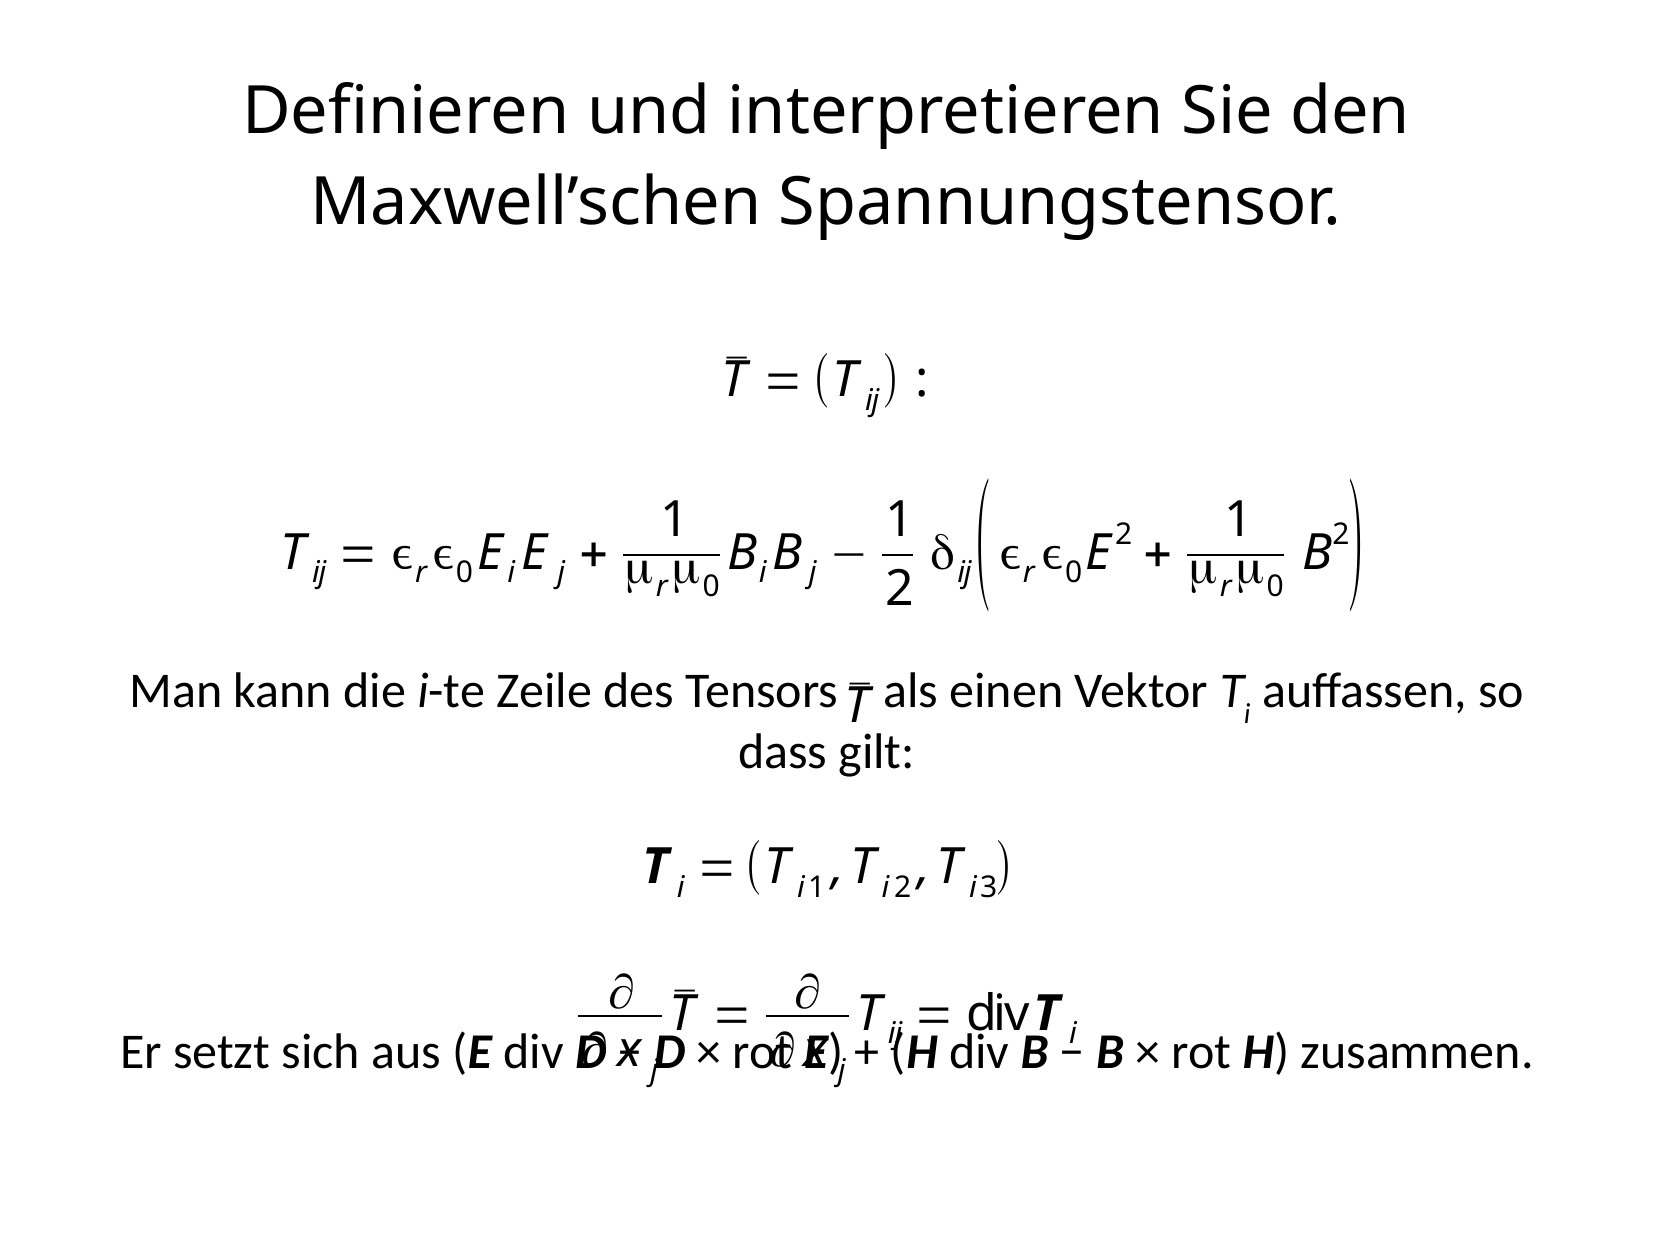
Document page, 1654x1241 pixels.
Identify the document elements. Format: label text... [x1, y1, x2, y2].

chart [570, 836, 1083, 1089]
chart [838, 675, 882, 737]
subtitle Man kann die i-te Zeile des Tensors als einen Vektor Ti auffassen, so dass gilt: Er setzt sich aus (E div D − D × rot E) + (H div B − B × rot H) zusammen. [82, 126, 1571, 1175]
chart [274, 349, 1379, 620]
title Definieren und interpretieren Sie den Maxwell’schen Spannungstensor. [82, 49, 1571, 126]
